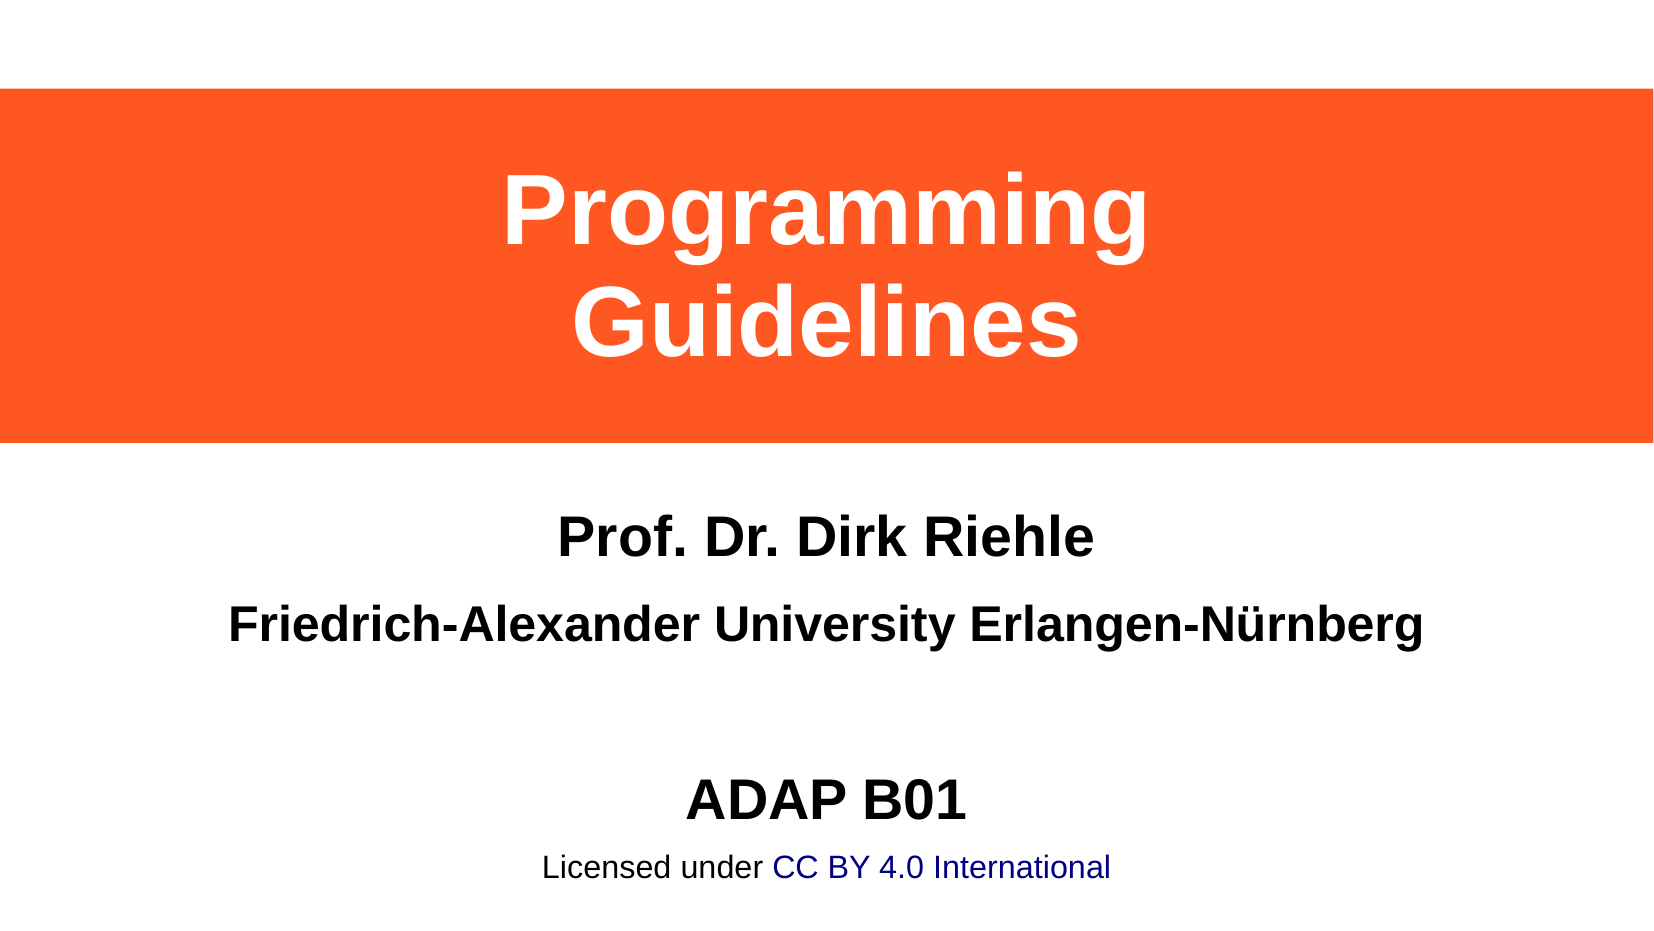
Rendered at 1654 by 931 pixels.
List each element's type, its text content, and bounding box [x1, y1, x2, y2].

title Programming Guidelines [0, 88, 1654, 443]
subtitle Prof. Dr. Dirk Riehle Friedrich-Alexander University Erlangen-Nürnberg ADAP B01 Licensed under CC BY 4.0 International [29, 472, 1625, 886]
